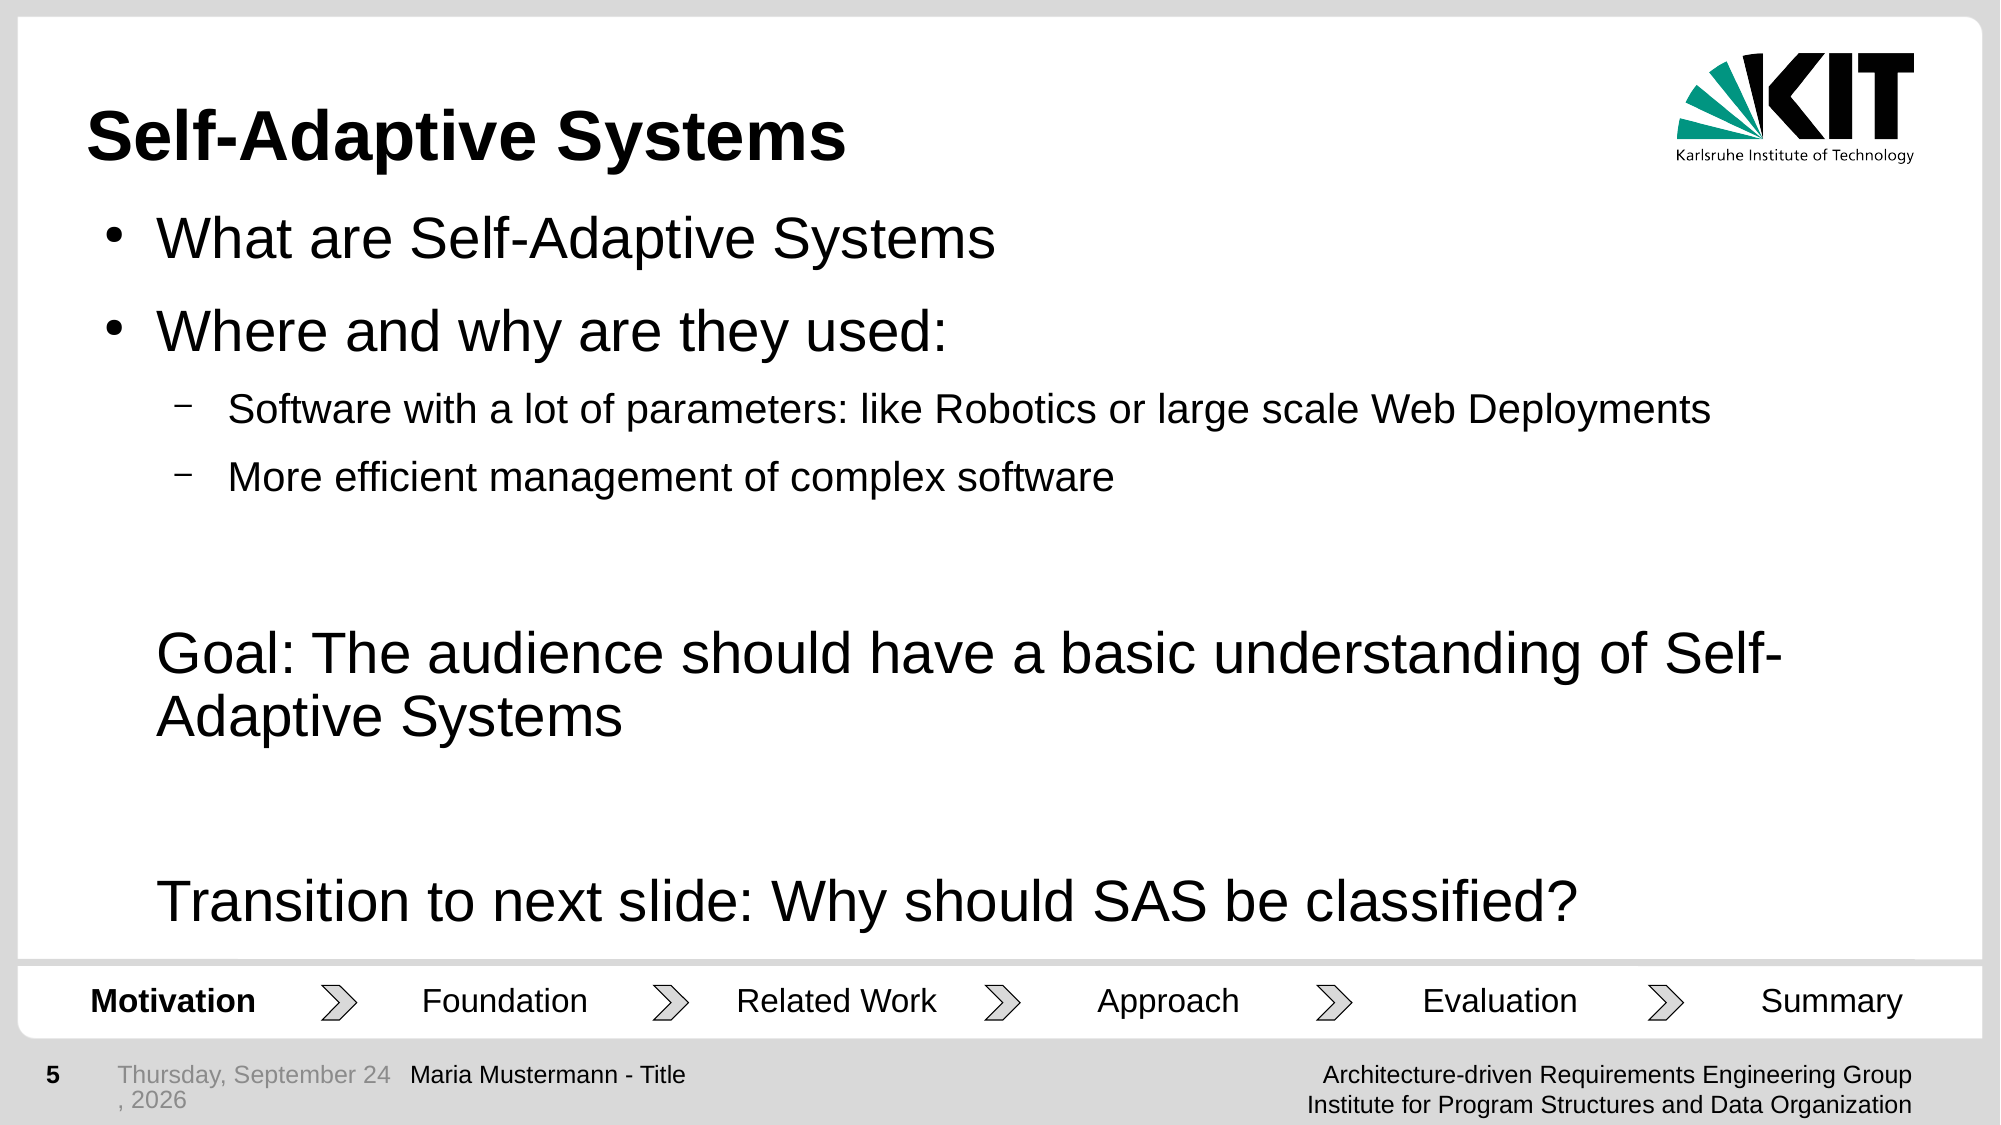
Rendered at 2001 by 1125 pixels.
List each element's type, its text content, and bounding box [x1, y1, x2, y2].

text_box Approach [1082, 971, 1255, 1027]
text_box [322, 985, 357, 1021]
text_box Related Work [721, 971, 953, 1027]
text_box Evaluation [1407, 971, 1594, 1027]
text_box Summary [1708, 971, 1957, 1027]
title Self-Adaptive Systems [86, 72, 1592, 176]
text_box [985, 985, 1021, 1021]
picture [0, 0, 2000, 1125]
slide_number Friday, June 18, 2021 [118, 1058, 397, 1119]
text_box [1317, 985, 1352, 1021]
list What are Self-Adaptive Systems Where and why are they used: Software with a lot of parameters: like Robotics or large scale Web Deployments More efficient management of complex software Goal: The audience should have a basic understanding of Self-Adaptive Systems Transition to next slide: Why should SAS be classified? [86, 208, 1914, 947]
slide_number <number> [45, 1058, 118, 1119]
text_box [653, 985, 689, 1021]
text_box [1648, 985, 1684, 1021]
text_box Foundation [381, 971, 630, 1027]
text_box Motivation [49, 971, 298, 1027]
